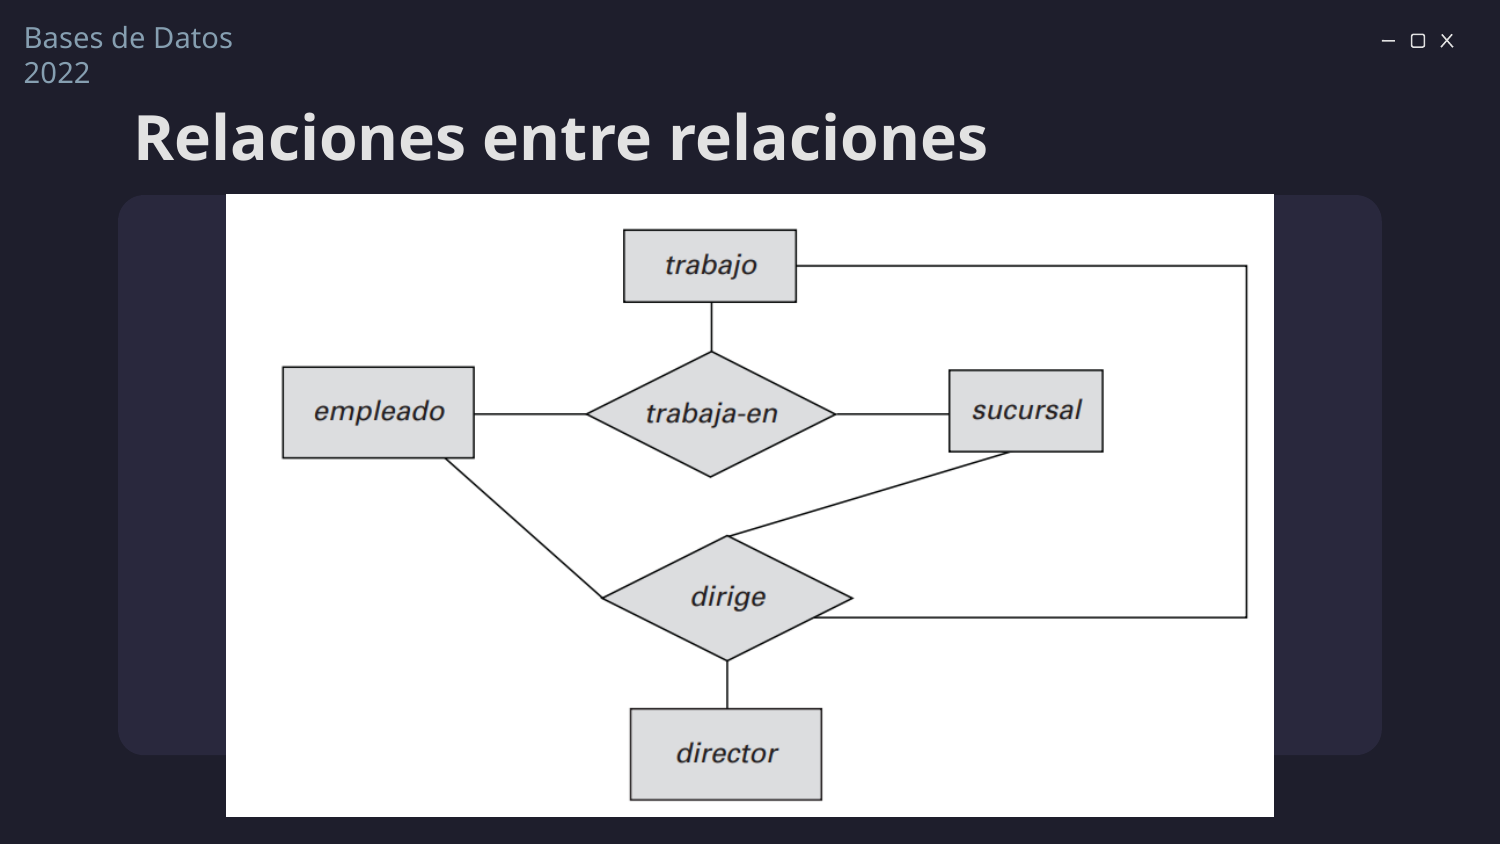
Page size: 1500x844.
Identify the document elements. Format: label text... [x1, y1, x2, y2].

picture [226, 194, 1274, 817]
title Relaciones entre relaciones [118, 88, 1382, 183]
